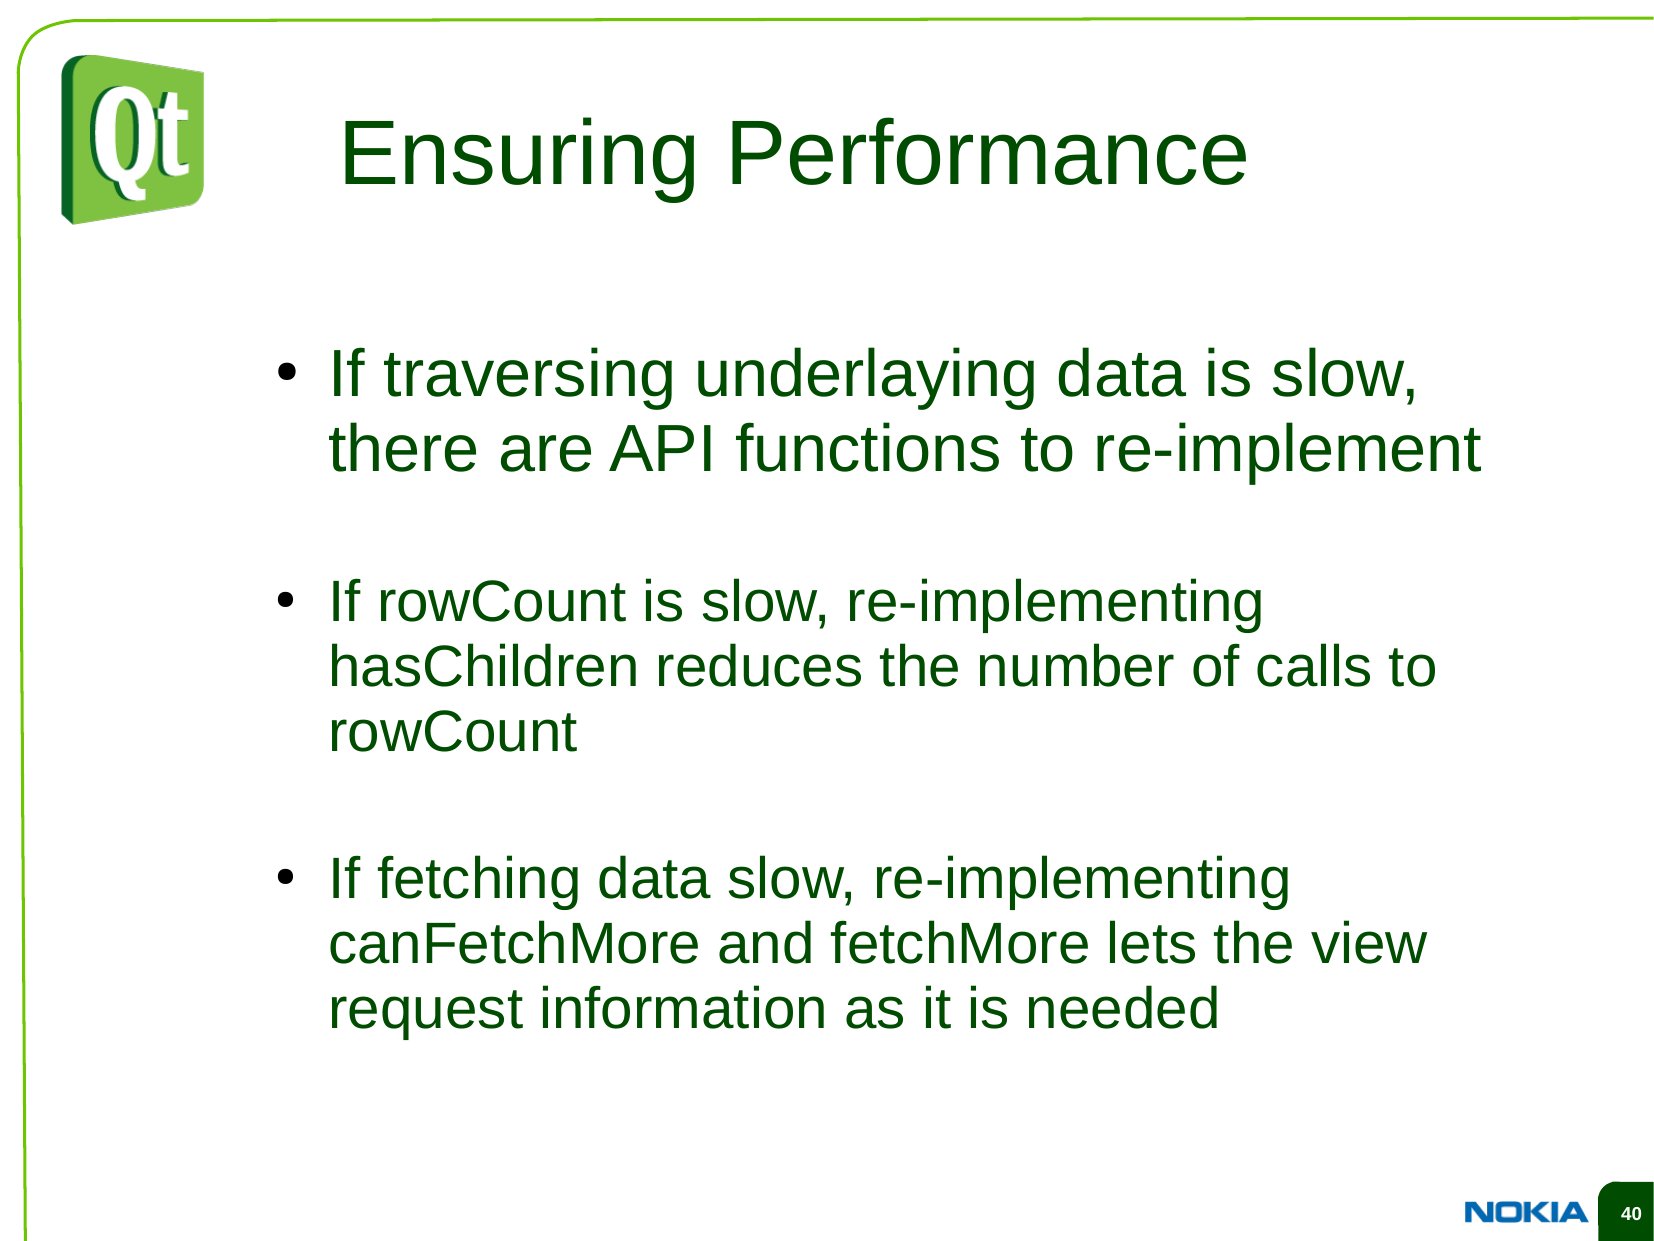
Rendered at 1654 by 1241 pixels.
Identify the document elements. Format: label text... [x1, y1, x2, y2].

picture [61, 55, 204, 225]
title Ensuring Performance [257, 56, 1333, 250]
picture [1465, 1201, 1589, 1223]
list If traversing underlaying data is slow, there are API functions to re-implement If rowCount is slow, re-implementing hasChildren reduces the number of calls to rowCount If fetching data slow, re-implementing canFetchMore and fetchMore lets the view request information as it is needed [257, 336, 1577, 1141]
